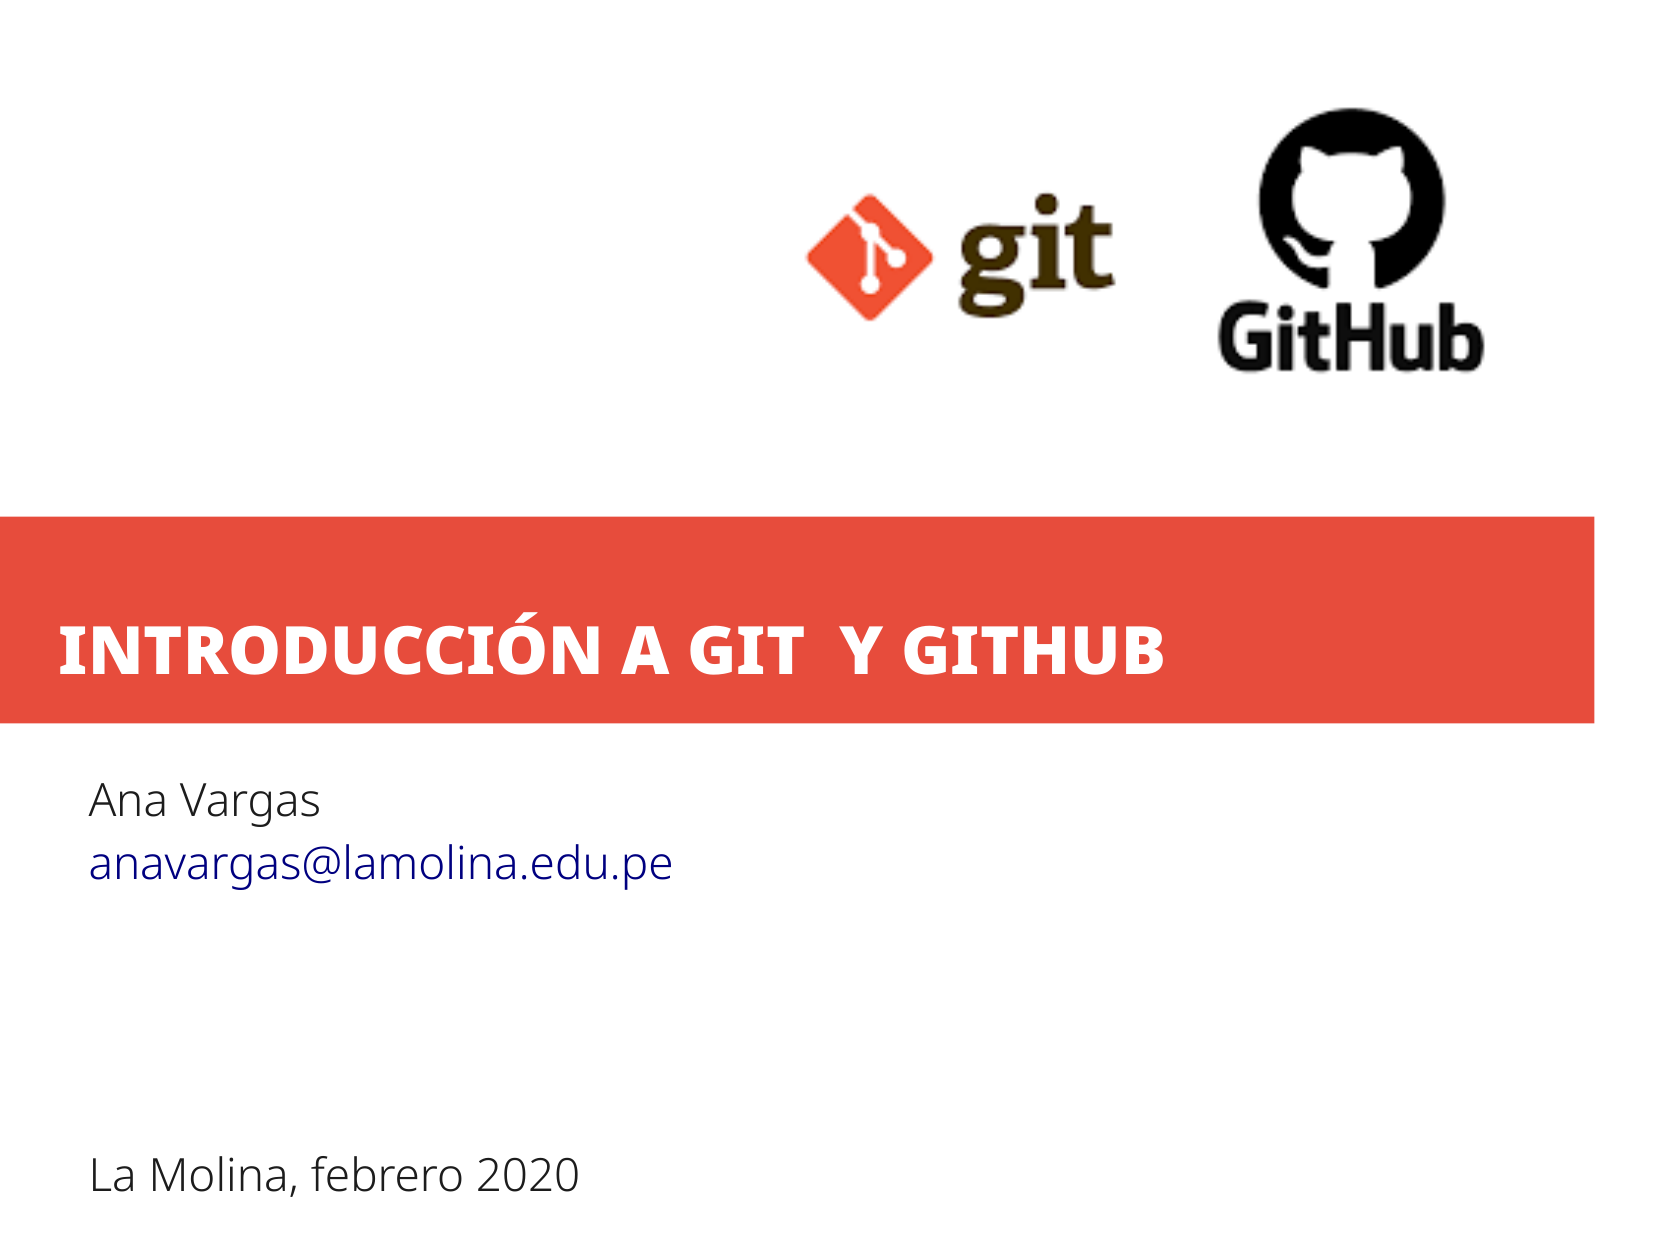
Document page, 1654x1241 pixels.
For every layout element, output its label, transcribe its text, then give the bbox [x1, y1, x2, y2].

subtitle Ana Vargas anavargas@lamolina.edu.pe La Molina, febrero 2020 [88, 767, 1595, 1182]
picture [706, 15, 1591, 511]
title INTRODUCCIÓN A GIT Y GITHUB [59, 546, 1595, 694]
